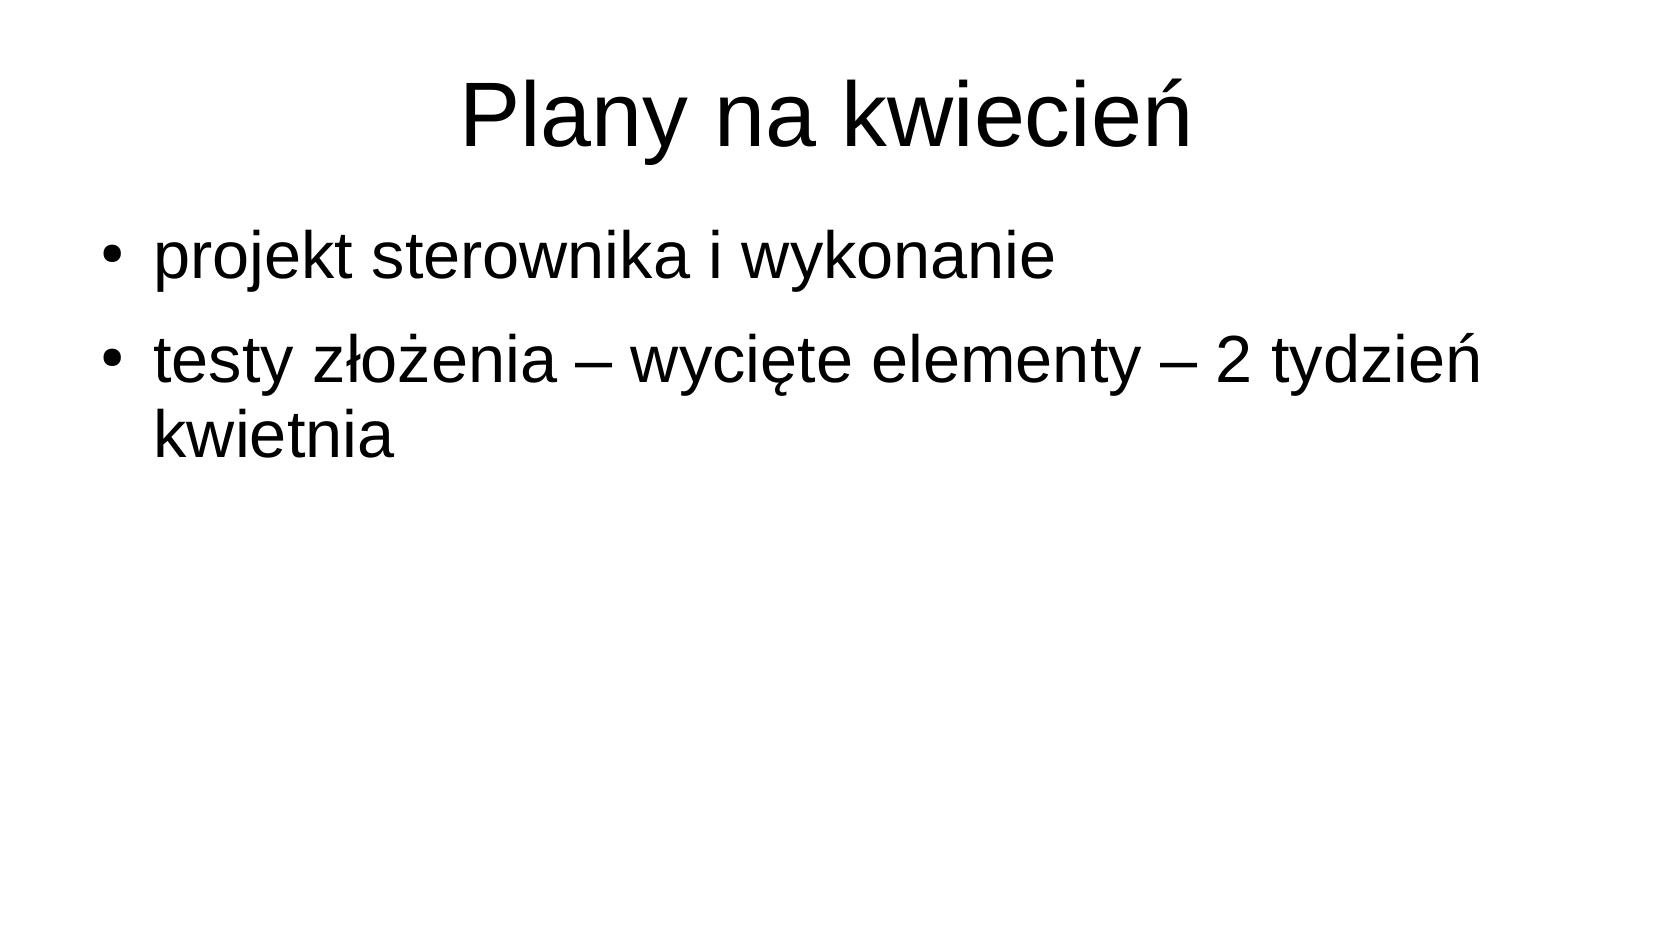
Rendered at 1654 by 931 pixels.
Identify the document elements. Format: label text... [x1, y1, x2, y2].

list projekt sterownika i wykonanie testy złożenia – wycięte elementy – 2 tydzień kwietnia [82, 217, 1571, 758]
title Plany na kwiecień [82, 37, 1571, 193]
